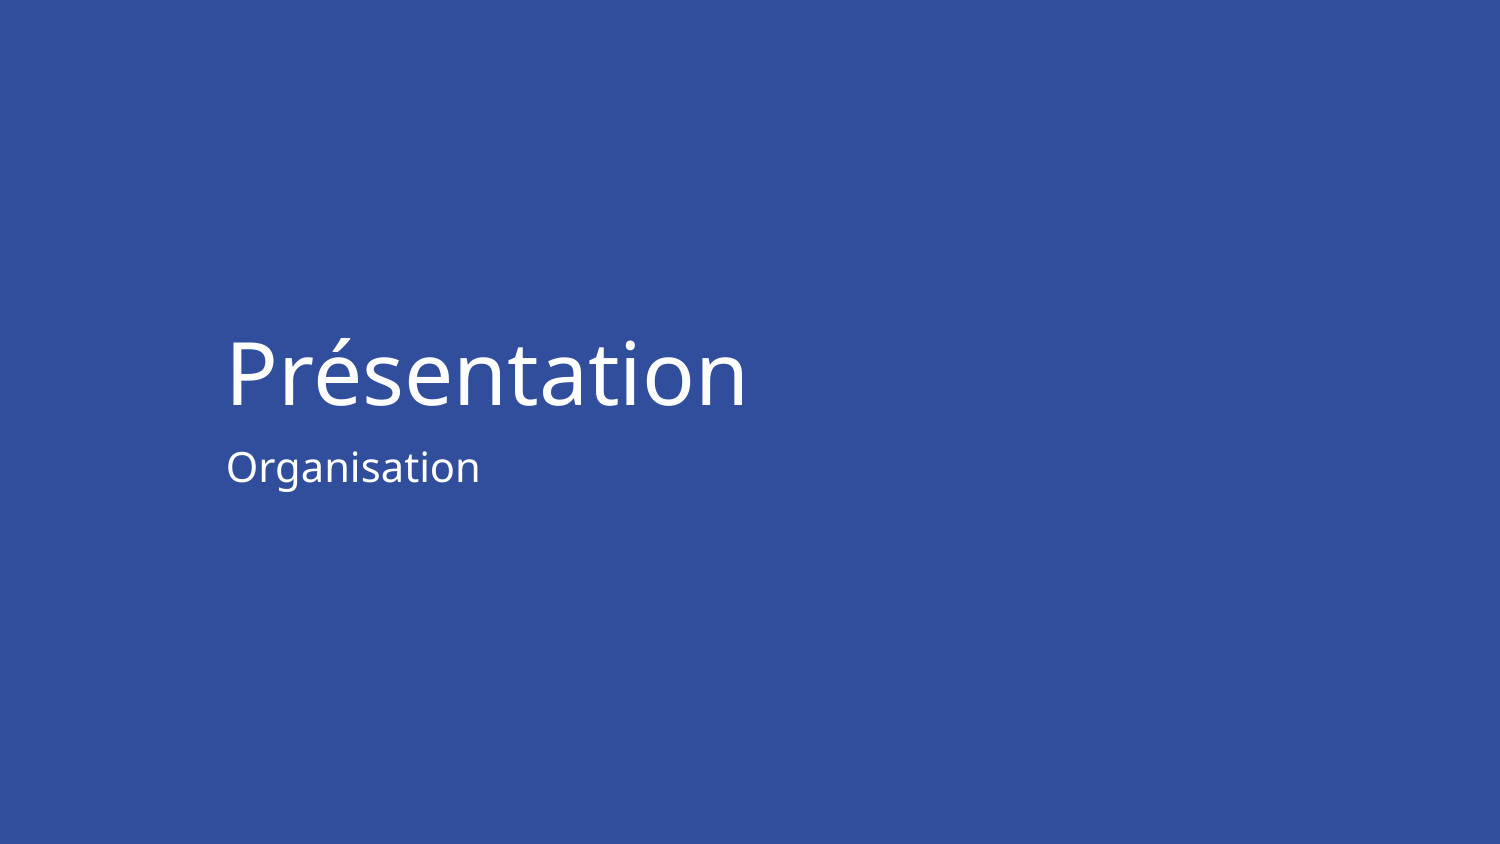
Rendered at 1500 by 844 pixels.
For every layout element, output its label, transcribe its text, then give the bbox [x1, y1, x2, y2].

subtitle Organisation [221, 436, 1127, 534]
title Présentation [221, 141, 1127, 428]
